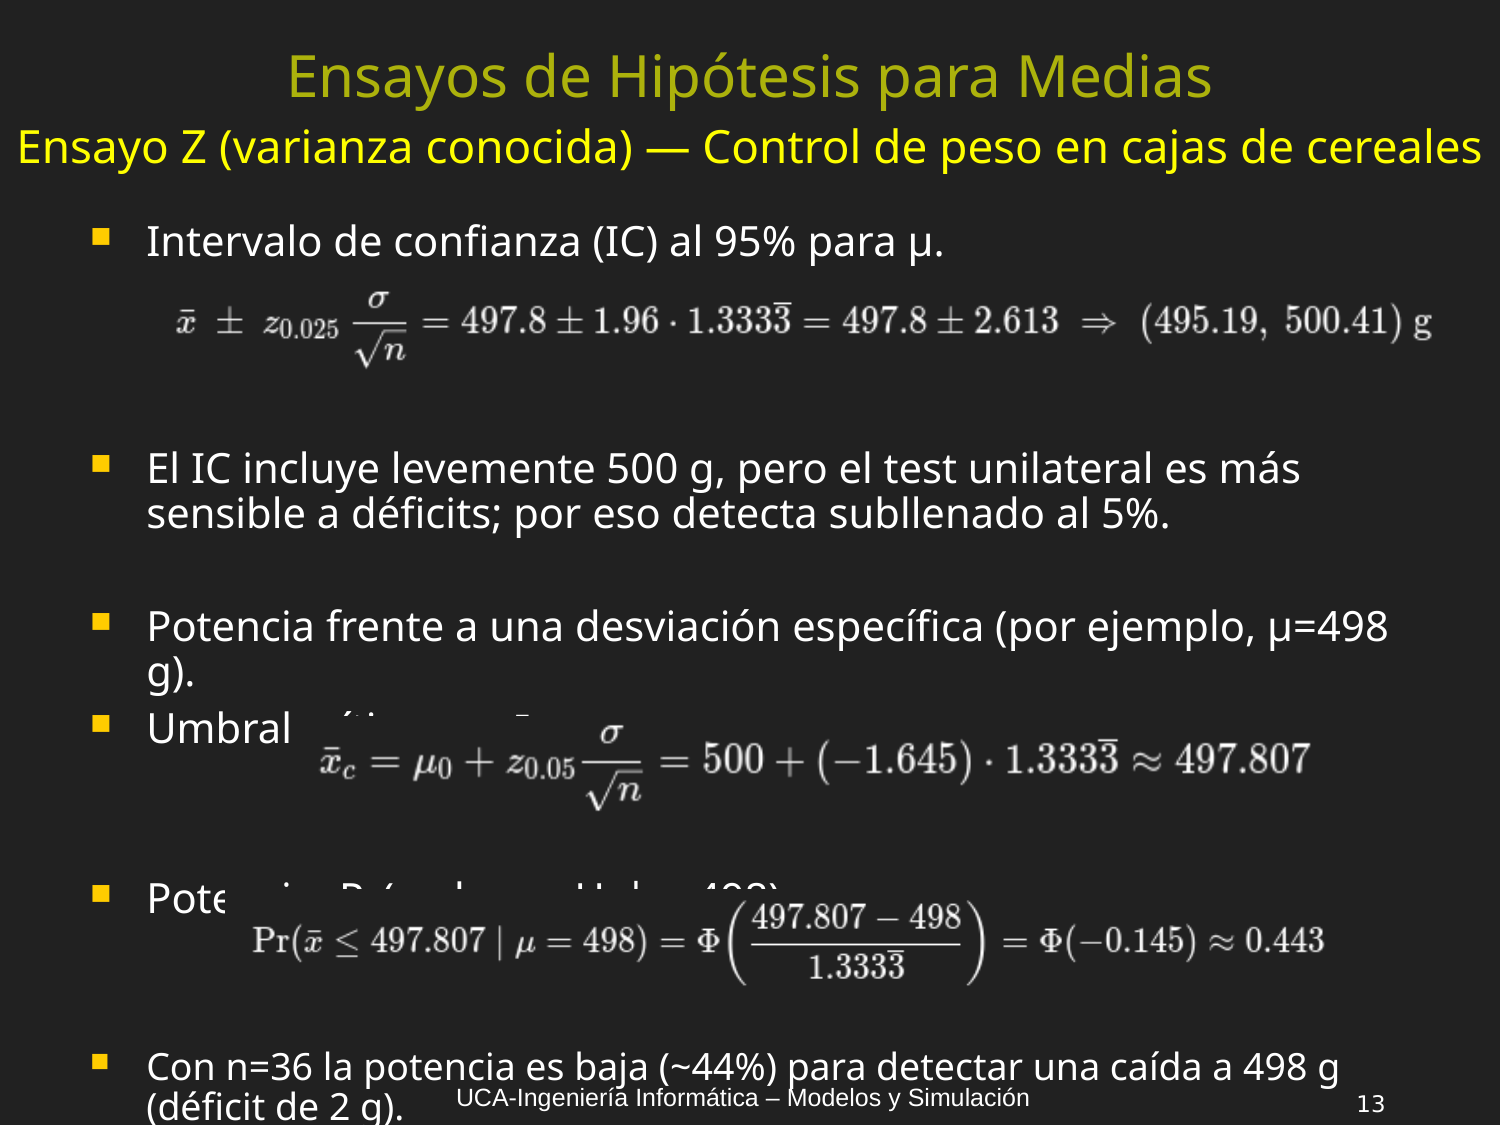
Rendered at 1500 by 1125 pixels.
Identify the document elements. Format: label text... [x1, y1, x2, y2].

picture [225, 889, 1351, 990]
picture [150, 276, 1464, 389]
list Intervalo de confianza (IC) al 95% para μ. El IC incluye levemente 500 g, pero el test unilateral es más sensible a déficits; por eso detecta subllenado al 5%. Potencia frente a una desviación específica (por ejemplo, μ=498 g). Umbral crítico en xˉ: Potencia=Pr⁡(rechazar H0 ∣μ=498): Con n=36 la potencia es baja (~44%) para detectar una caída a 498 g (déficit de 2 g). [75, 213, 1426, 1114]
title Ensayos de Hipótesis para Medias Ensayo Z (varianza conocida) — Control de peso en cajas de cereales [0, 0, 1500, 214]
picture [290, 716, 1338, 822]
